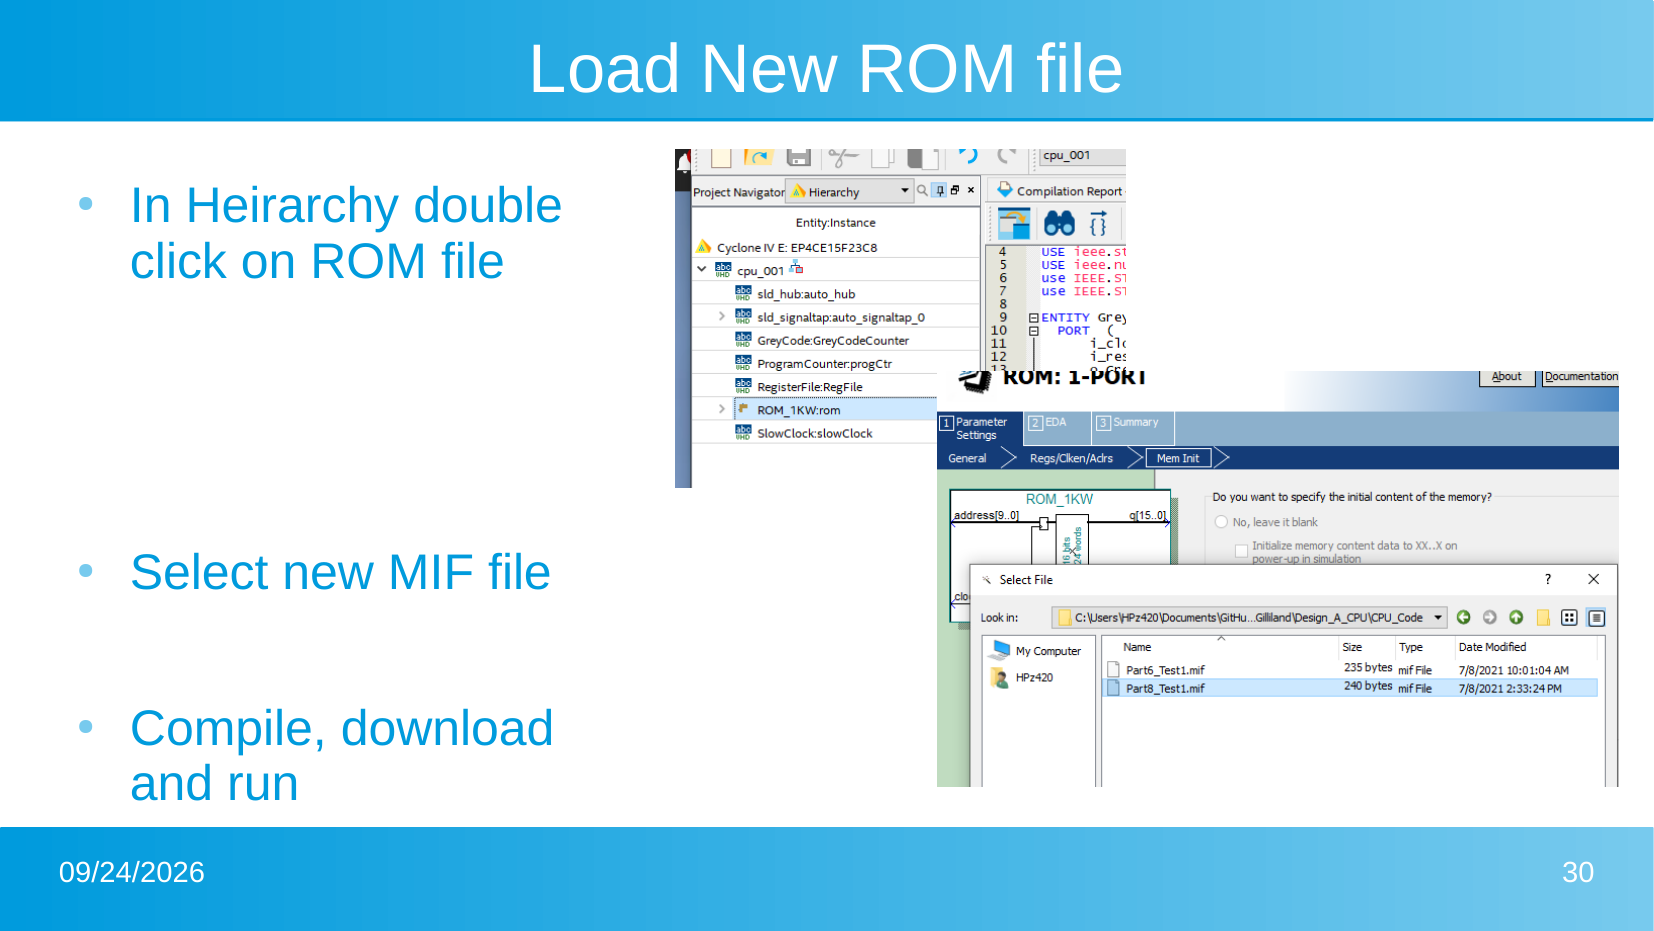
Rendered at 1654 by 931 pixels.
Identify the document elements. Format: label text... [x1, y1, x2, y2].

picture [675, 149, 1619, 787]
title Load New ROM file [59, 29, 1595, 108]
list In Heirarchy double click on ROM file Select new MIF file Compile, download and run [59, 177, 601, 768]
